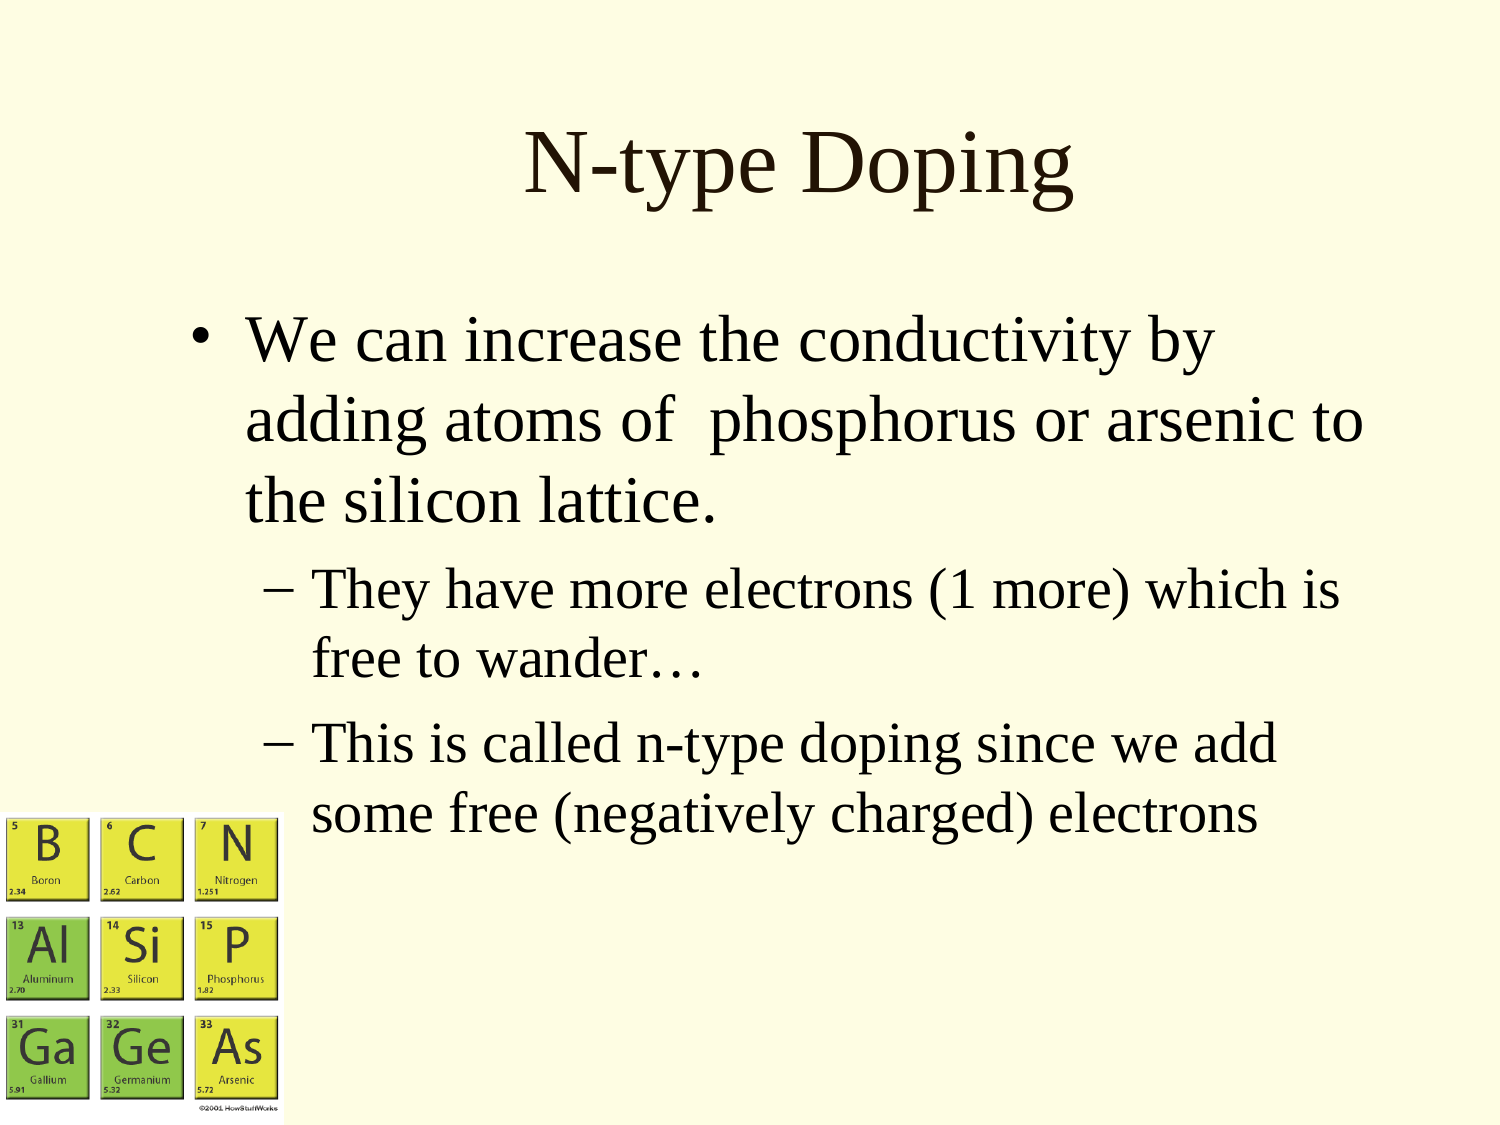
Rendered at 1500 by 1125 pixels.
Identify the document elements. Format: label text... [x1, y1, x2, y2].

picture [0, 812, 284, 1125]
title N-type Doping [174, 62, 1425, 250]
list We can increase the conductivity by adding atoms of phosphorus or arsenic to the silicon lattice. They have more electrons (1 more) which is free to wander… This is called n-type doping since we add some free (negatively charged) electrons [174, 287, 1425, 963]
